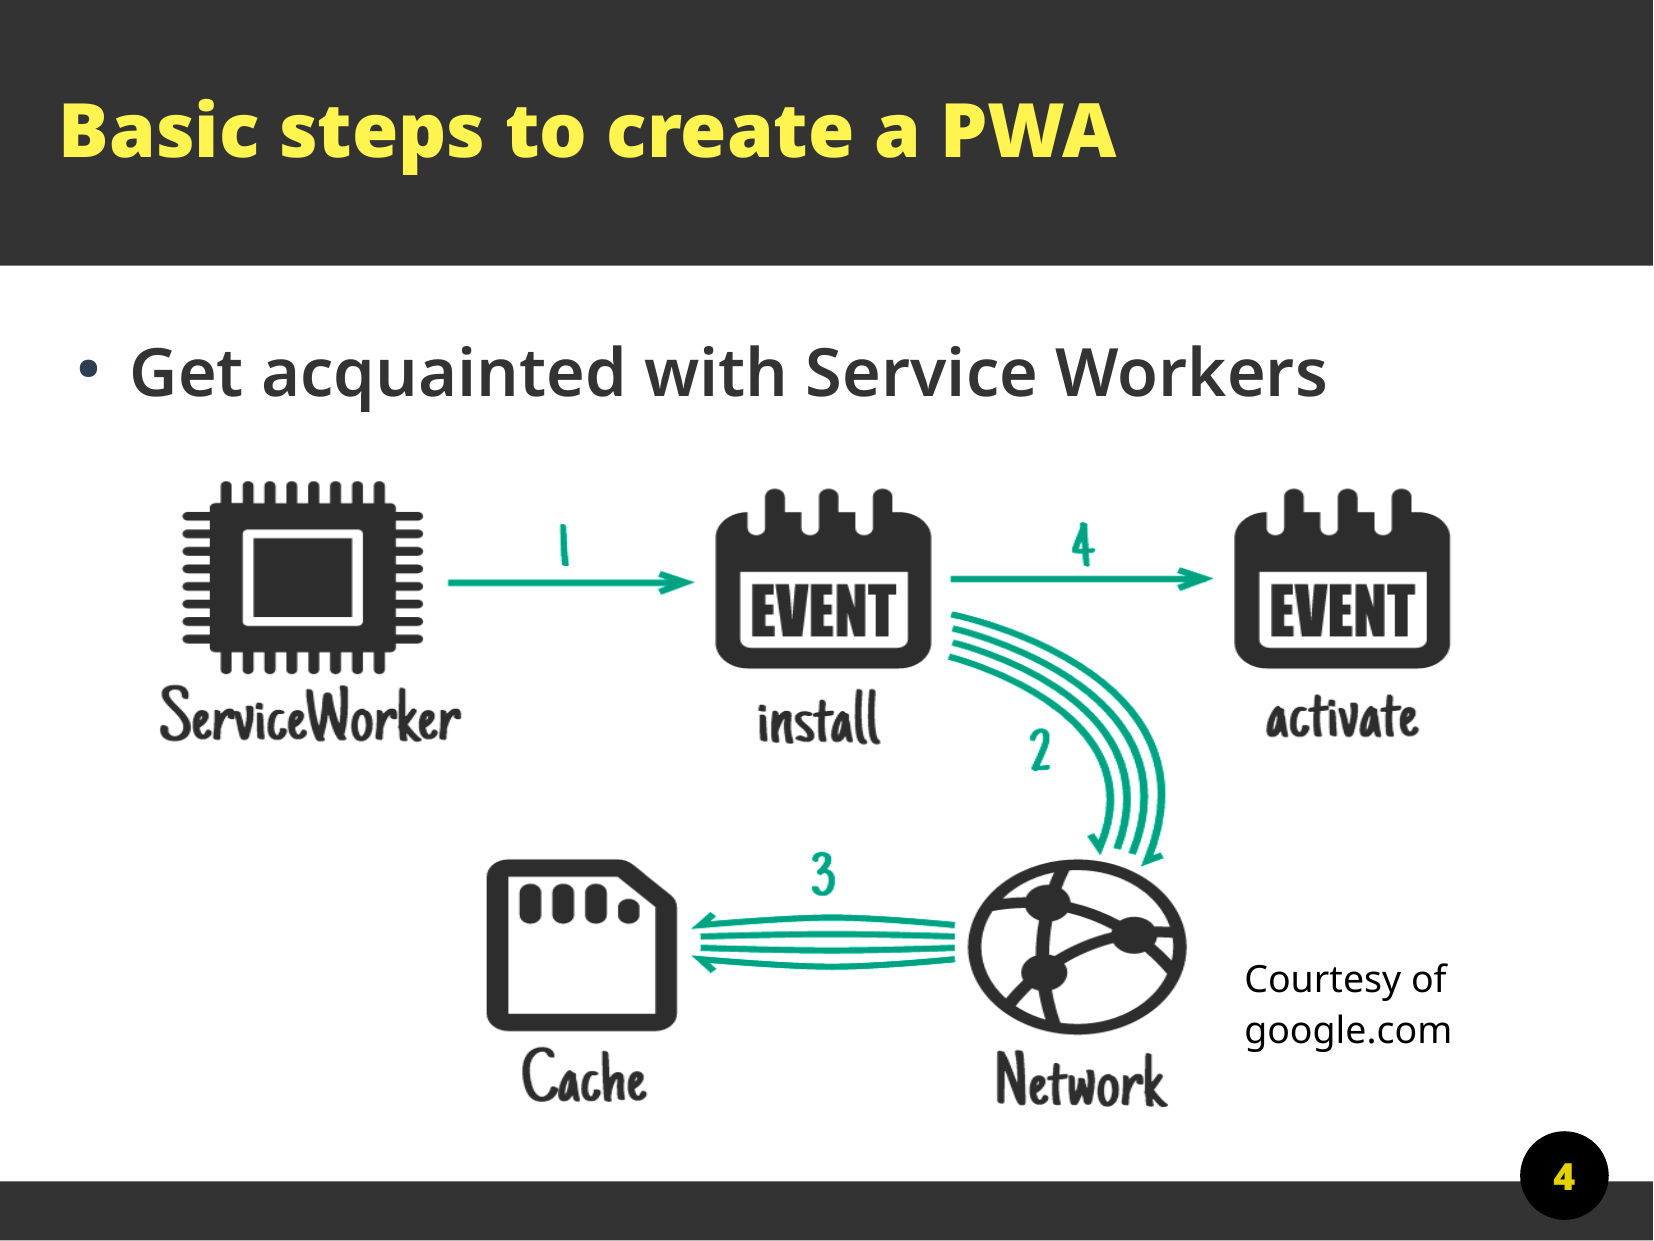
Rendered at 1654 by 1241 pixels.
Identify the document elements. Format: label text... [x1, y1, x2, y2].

text_box Courtesy of google.com [1229, 945, 1590, 1055]
list Get acquainted with Service Workers [58, 324, 1594, 1152]
title Basic steps to create a PWA [58, 49, 1594, 207]
picture [159, 465, 1455, 1111]
